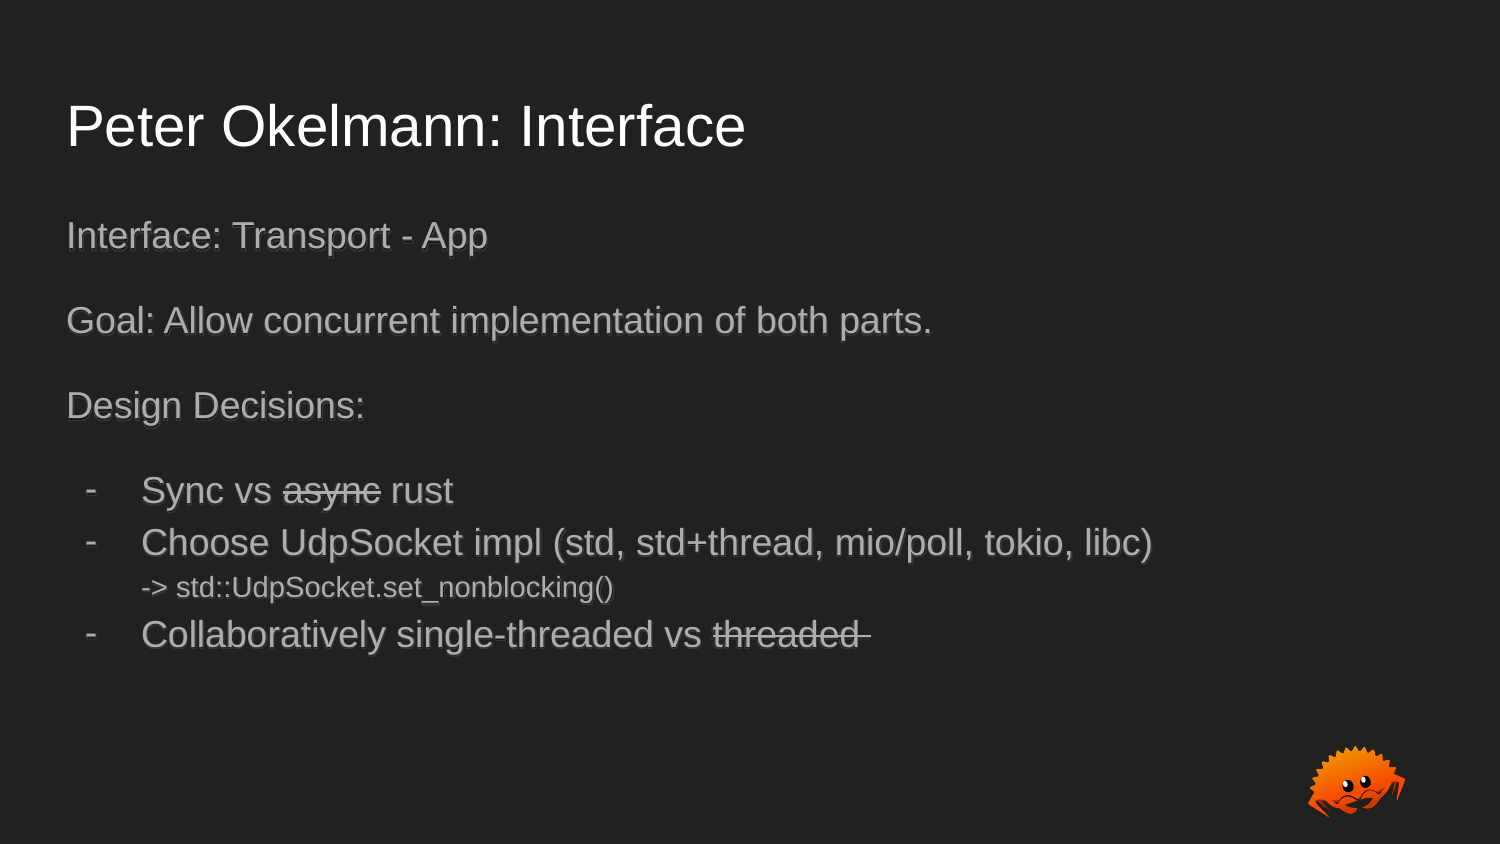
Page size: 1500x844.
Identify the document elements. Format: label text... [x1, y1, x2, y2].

title Peter Okelmann: Interface [51, 72, 1449, 167]
picture [1293, 731, 1414, 826]
list Interface: Transport - App Goal: Allow concurrent implementation of both parts. Design Decisions: Sync vs async rust Choose UdpSocket impl (std, std+thread, mio/poll, tokio, libc) -> std::UdpSocket.set_nonblocking() Collaboratively single-threaded vs threaded [51, 189, 1449, 750]
